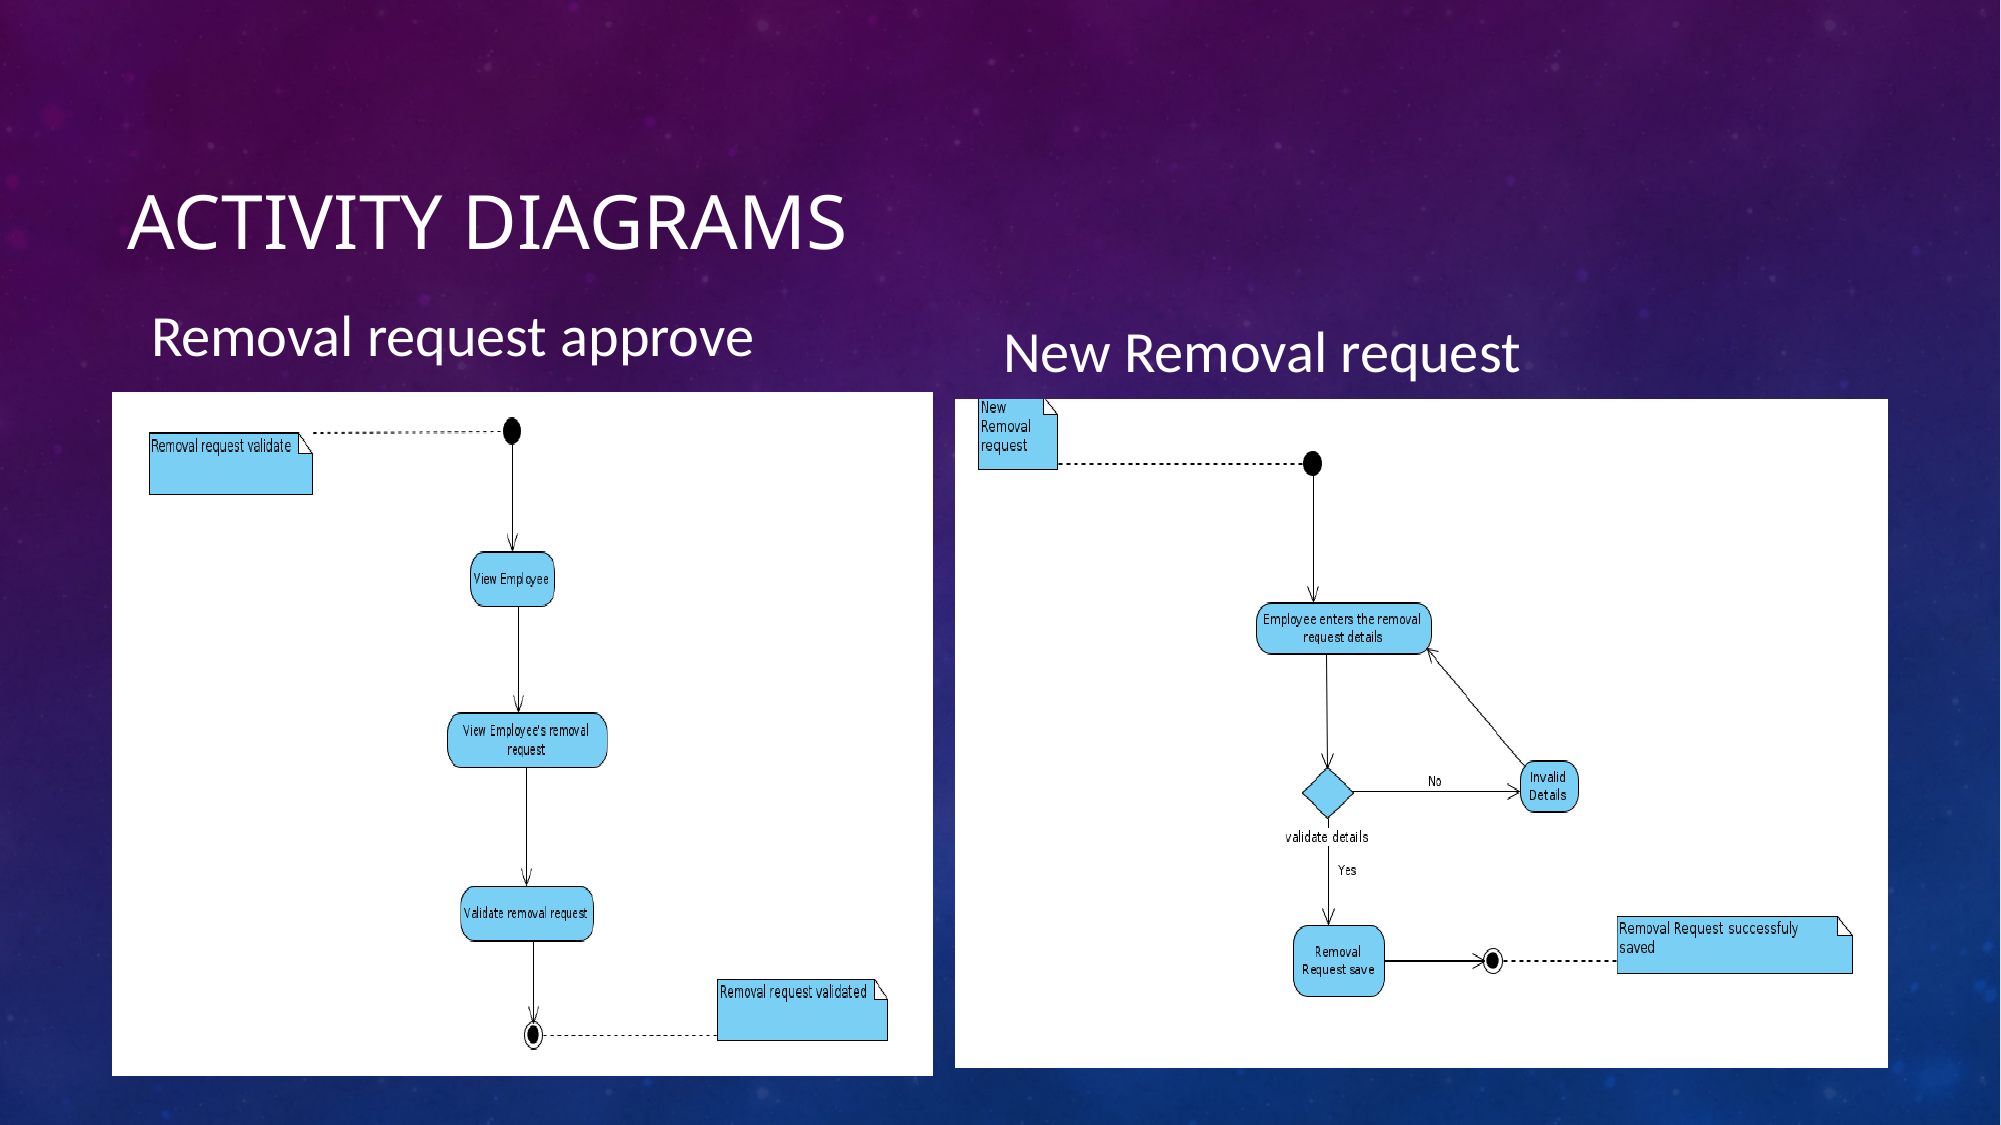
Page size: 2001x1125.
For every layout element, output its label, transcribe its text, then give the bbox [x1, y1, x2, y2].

list New Removal request [988, 296, 1763, 392]
picture [0, 0, 2001, 1125]
title ACTIVITY DIAGRAMS [112, 99, 1775, 339]
list Removal request approve [136, 281, 909, 376]
